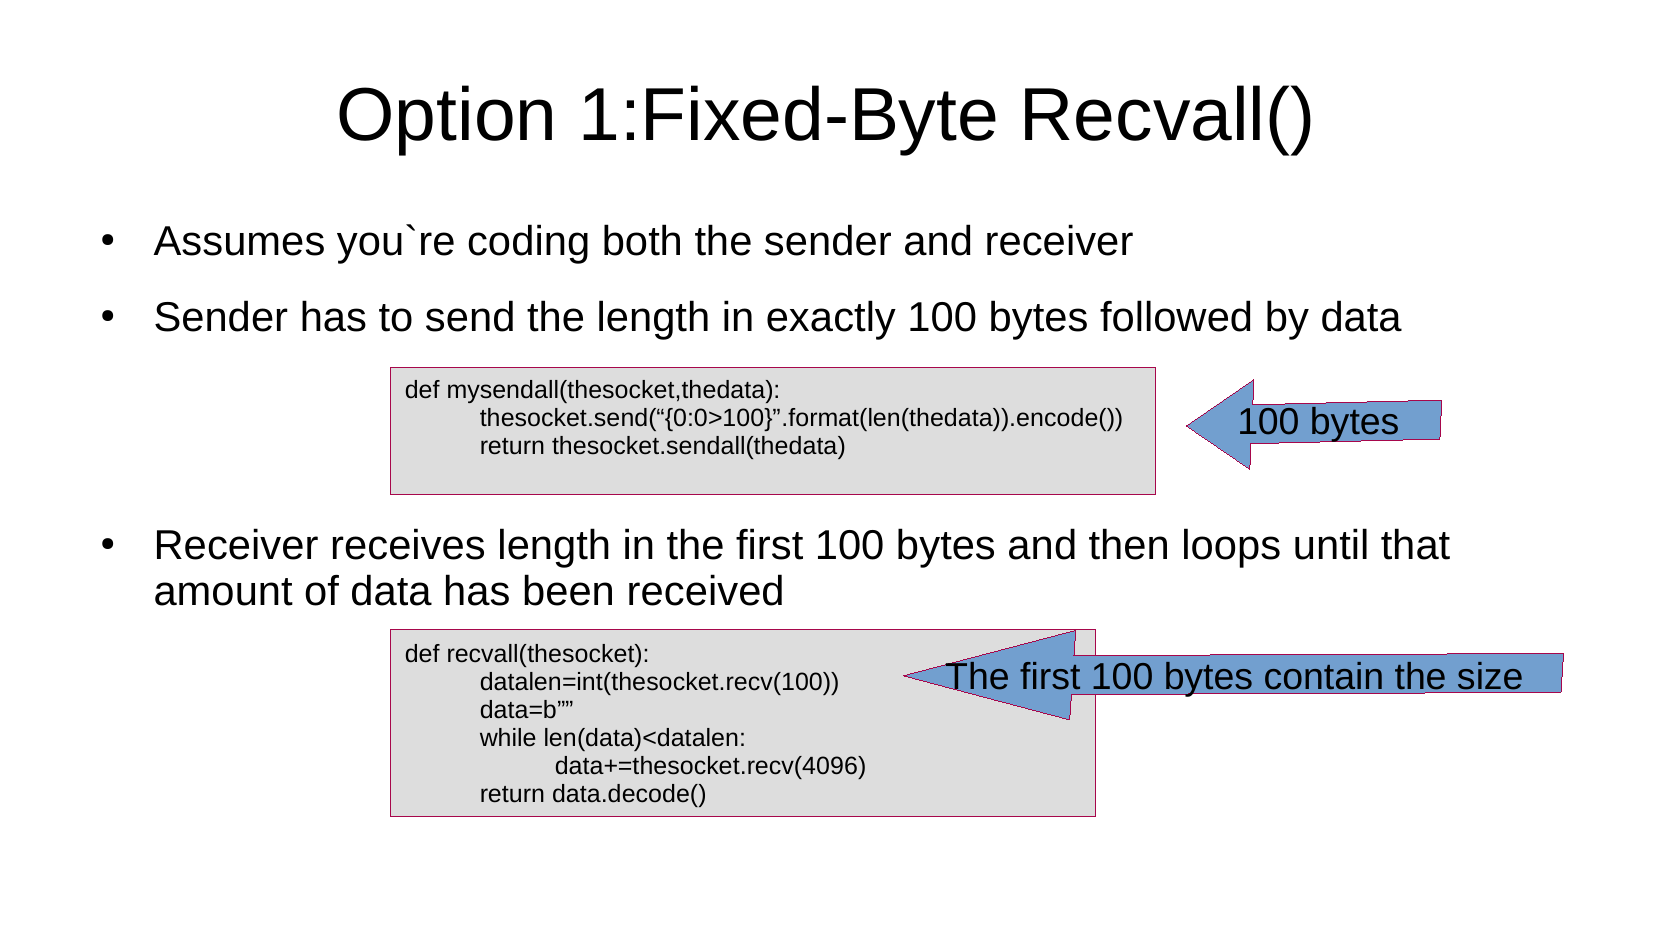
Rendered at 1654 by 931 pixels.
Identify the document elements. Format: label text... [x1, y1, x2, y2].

text_box def recvall(thesocket): datalen=int(thesocket.recv(100)) data=b”” while len(data)<datalen: data+=thesocket.recv(4096) return data.decode() [390, 629, 1096, 817]
text_box def mysendall(thesocket,thedata): thesocket.send(“{0:0>100}”.format(len(thedata)).encode()) return thesocket.sendall(thedata) [390, 367, 1156, 495]
text_box [1234, 379, 1254, 393]
text_box [1539, 653, 1564, 693]
text_box [1186, 401, 1251, 470]
text_box [1008, 630, 1076, 648]
title Option 1:Fixed-Byte Recvall() [82, 37, 1571, 193]
text_box The first 100 bytes contain the size [930, 648, 1539, 706]
text_box [903, 668, 930, 683]
text_box [1017, 706, 1071, 720]
list Assumes you`re coding both the sender and receiver Sender has to send the length in exactly 100 bytes followed by data Receiver receives length in the first 100 bytes and then loops until that amount of data has been received [82, 217, 1571, 758]
text_box 100 bytes [1222, 393, 1426, 450]
text_box [1426, 400, 1442, 440]
